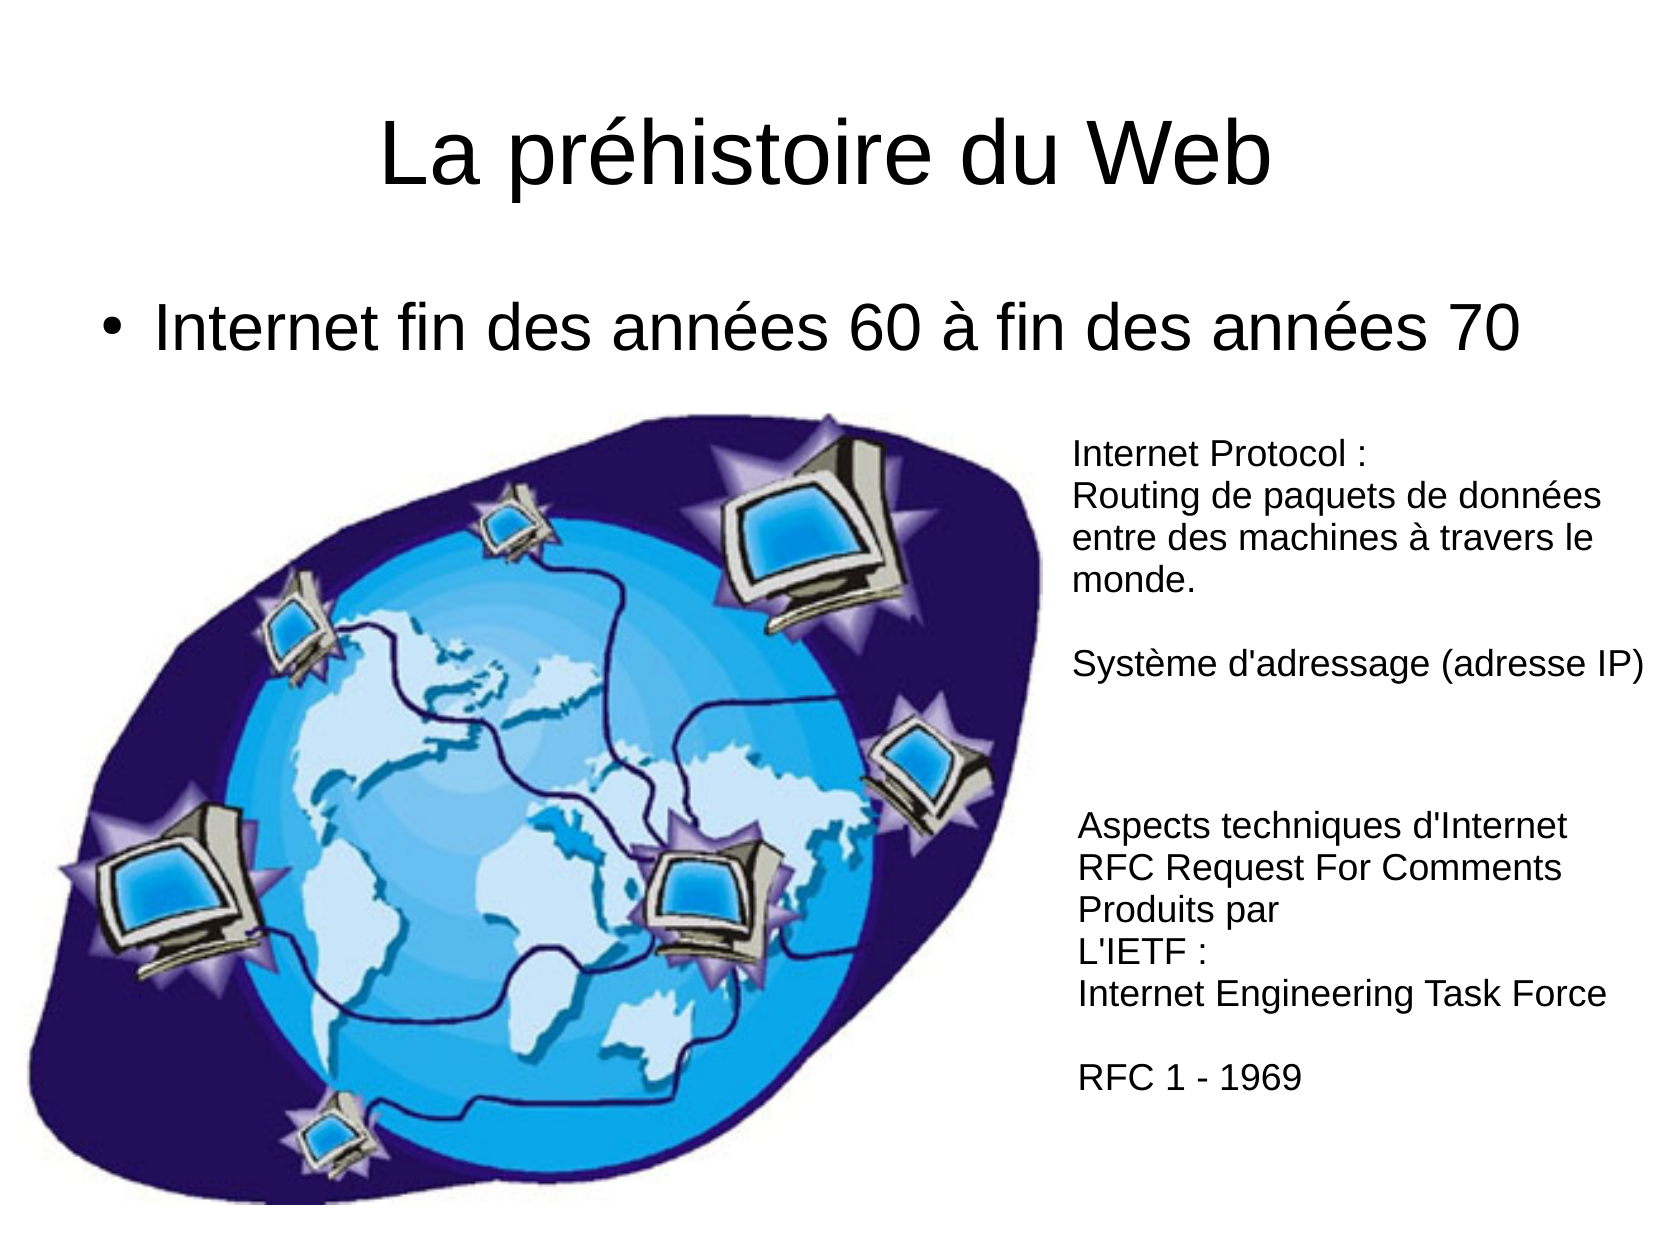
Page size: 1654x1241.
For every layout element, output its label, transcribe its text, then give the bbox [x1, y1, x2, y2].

picture [23, 413, 1043, 1205]
text_box Internet Protocol : Routing de paquets de données entre des machines à travers le monde. Système d'adressage (adresse IP) [1057, 425, 1654, 692]
list Internet fin des années 60 à fin des années 70 [82, 290, 1538, 1010]
title La préhistoire du Web [82, 49, 1571, 257]
text_box Aspects techniques d'Internet RFC Request For Comments Produits par L'IETF : Internet Engineering Task Force RFC 1 - 1969 [1062, 797, 1623, 1106]
